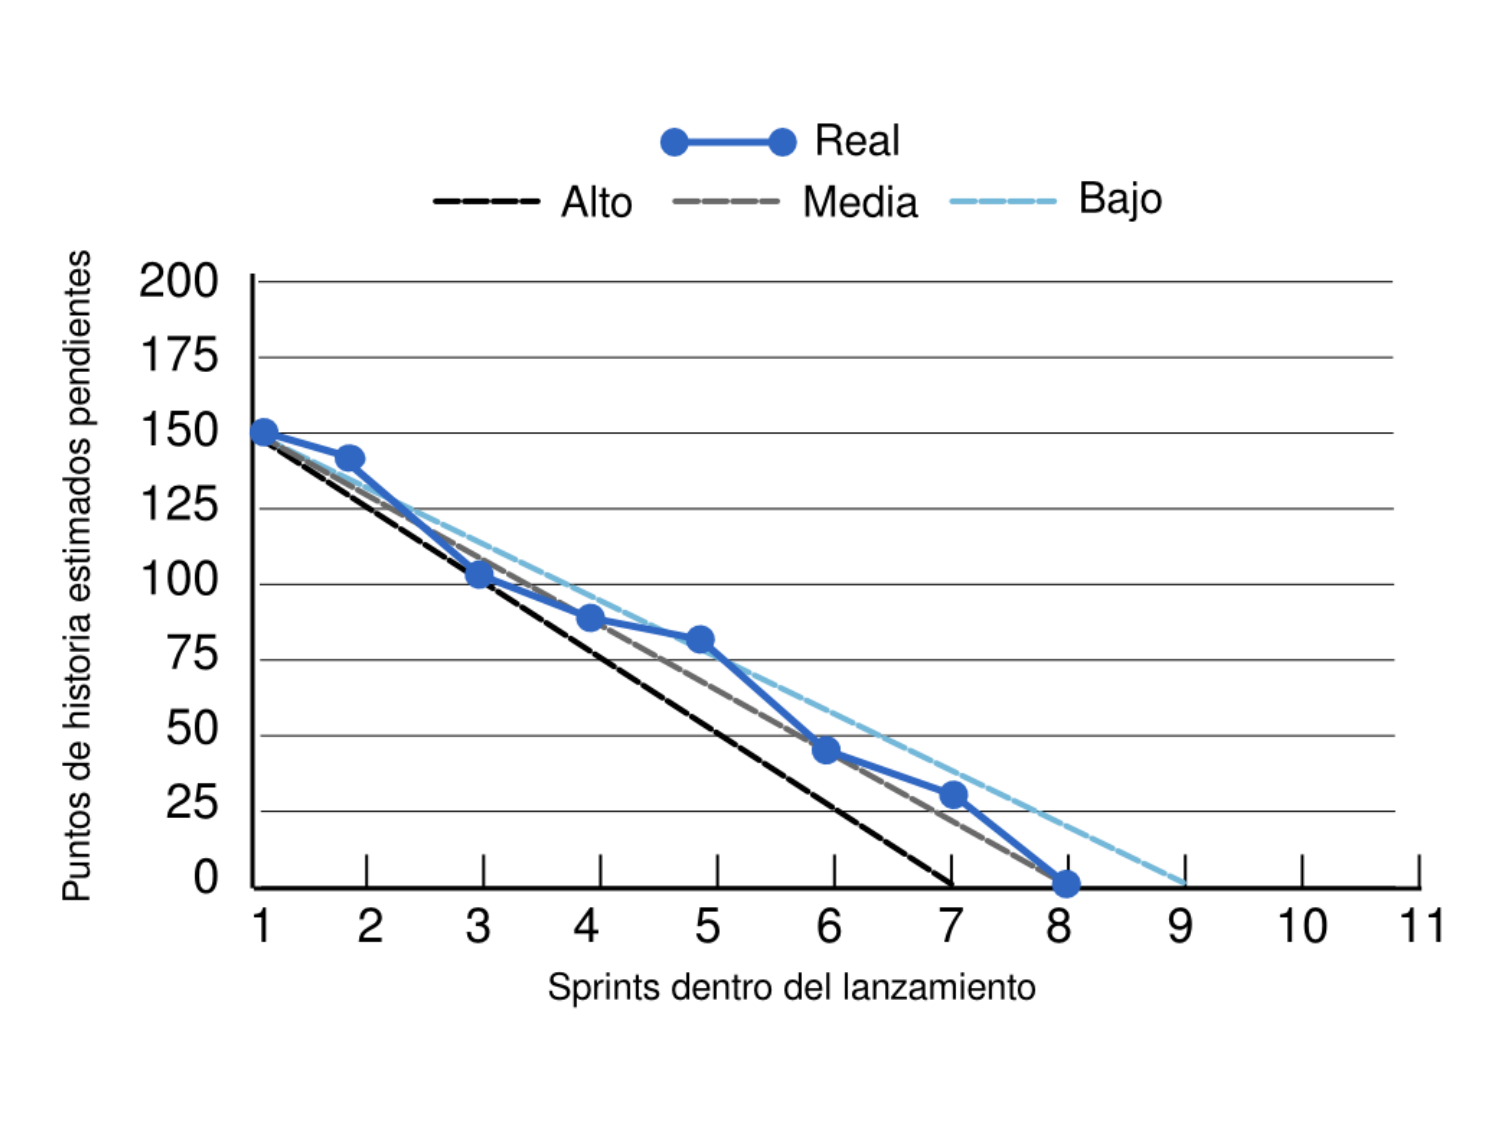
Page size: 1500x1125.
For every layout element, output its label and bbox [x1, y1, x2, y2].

picture [51, 115, 1449, 1010]
